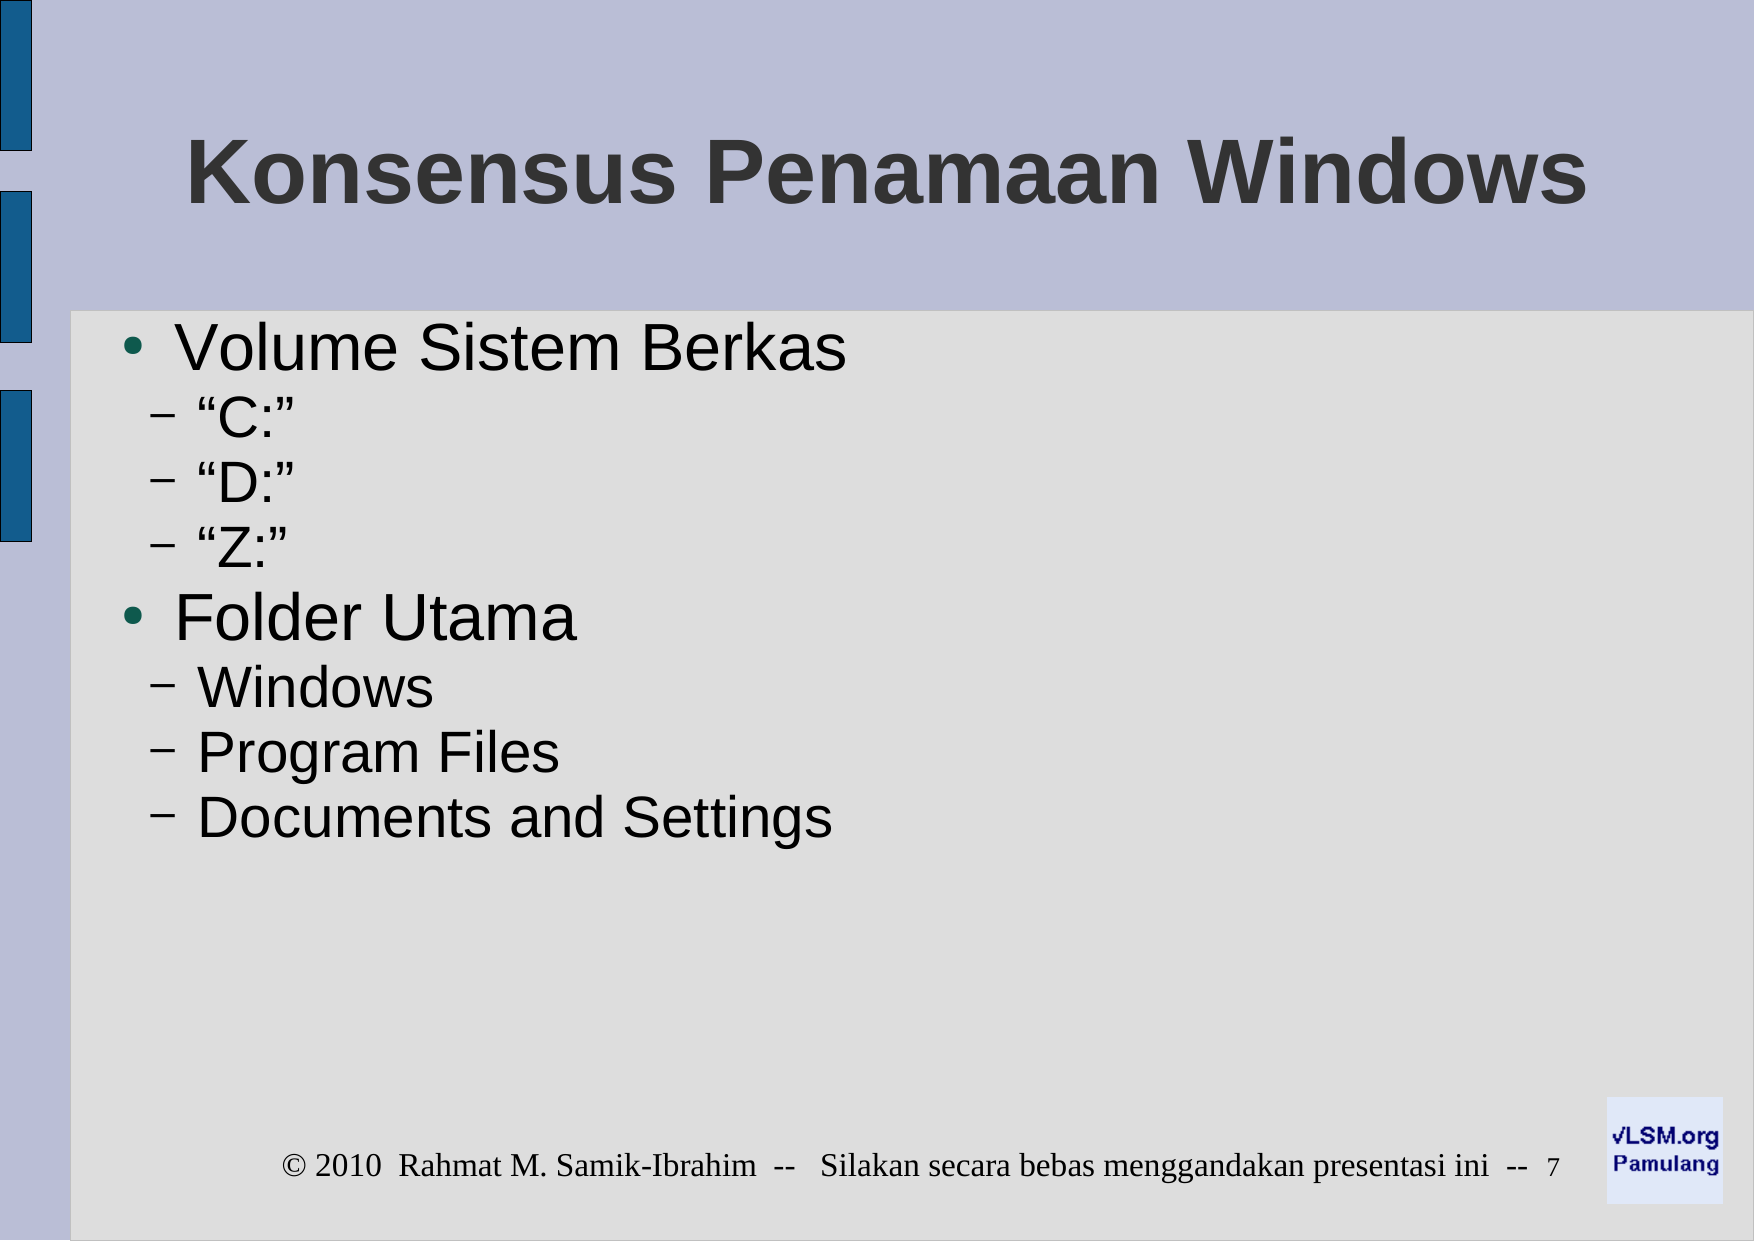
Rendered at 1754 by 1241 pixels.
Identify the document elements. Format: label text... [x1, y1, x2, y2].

title Konsensus Penamaan Windows [77, 99, 1700, 244]
picture [1607, 1097, 1723, 1204]
list Volume Sistem Berkas “C:” “D:” “Z:” Folder Utama Windows Program Files Documents and Settings [103, 310, 1674, 1102]
